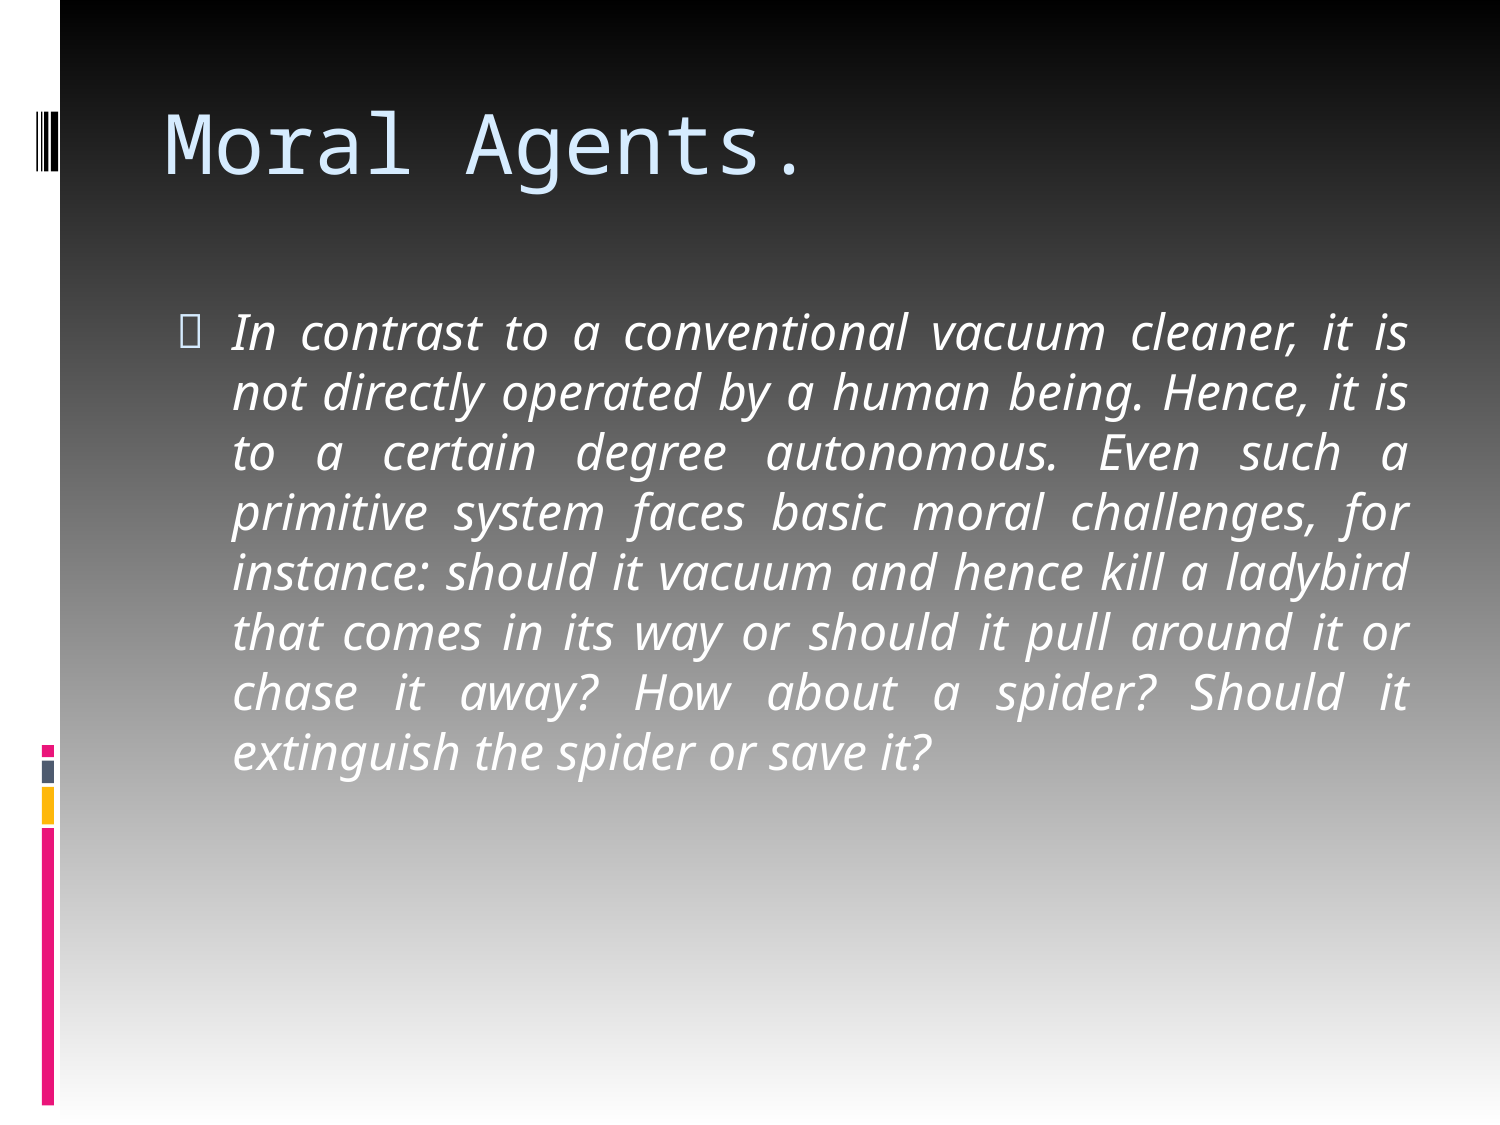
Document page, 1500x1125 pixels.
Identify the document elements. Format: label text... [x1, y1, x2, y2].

title Moral Agents. [150, 83, 1425, 234]
list In contrast to a conventional vacuum cleaner, it is not directly operated by a human being. Hence, it is to a certain degree autonomous. Even such a primitive system faces basic moral challenges, for instance: should it vacuum and hence kill a ladybird that comes in its way or should it pull around it or chase it away? How about a spider? Should it extinguish the spider or save it? [150, 292, 1425, 1043]
